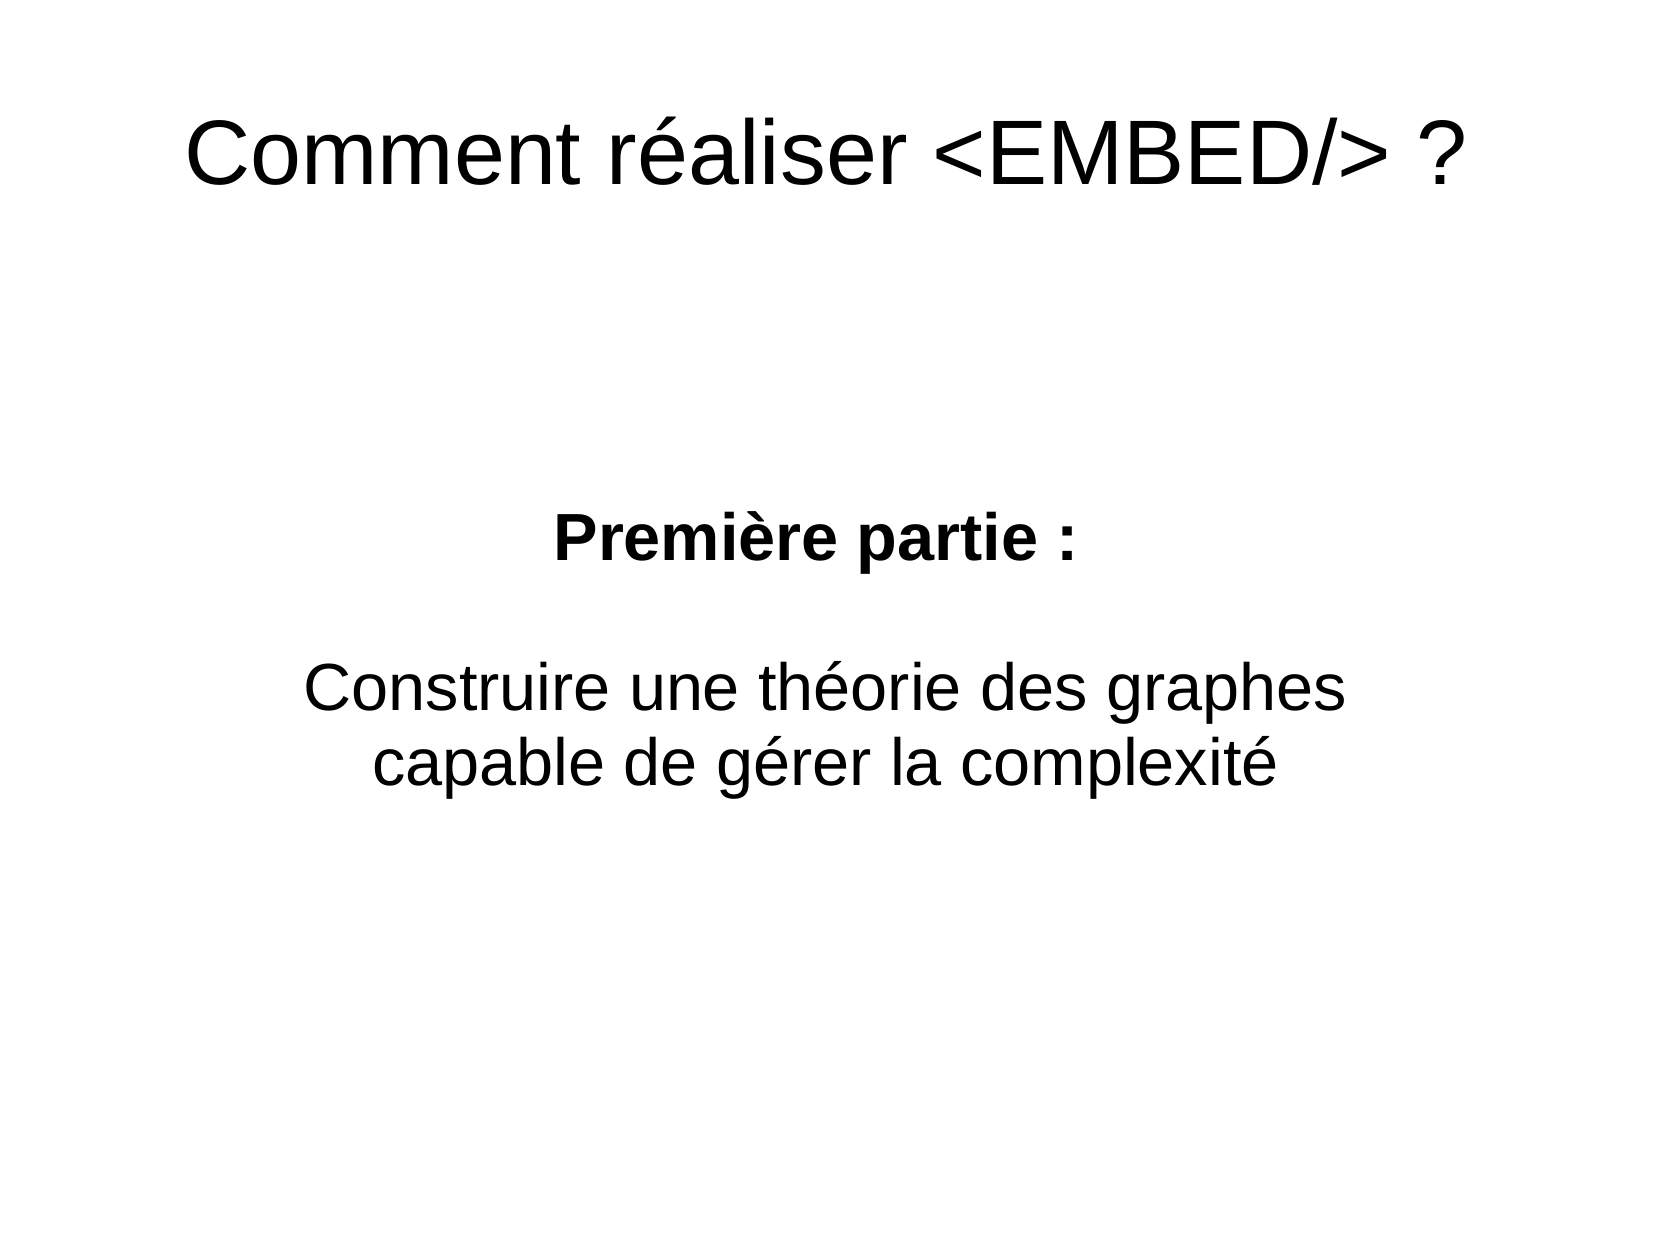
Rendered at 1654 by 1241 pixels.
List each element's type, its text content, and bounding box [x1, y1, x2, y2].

title Comment réaliser <EMBED/> ? [82, 49, 1571, 257]
subtitle Première partie : Construire une théorie des graphes capable de gérer la complexité [236, 290, 1416, 1010]
